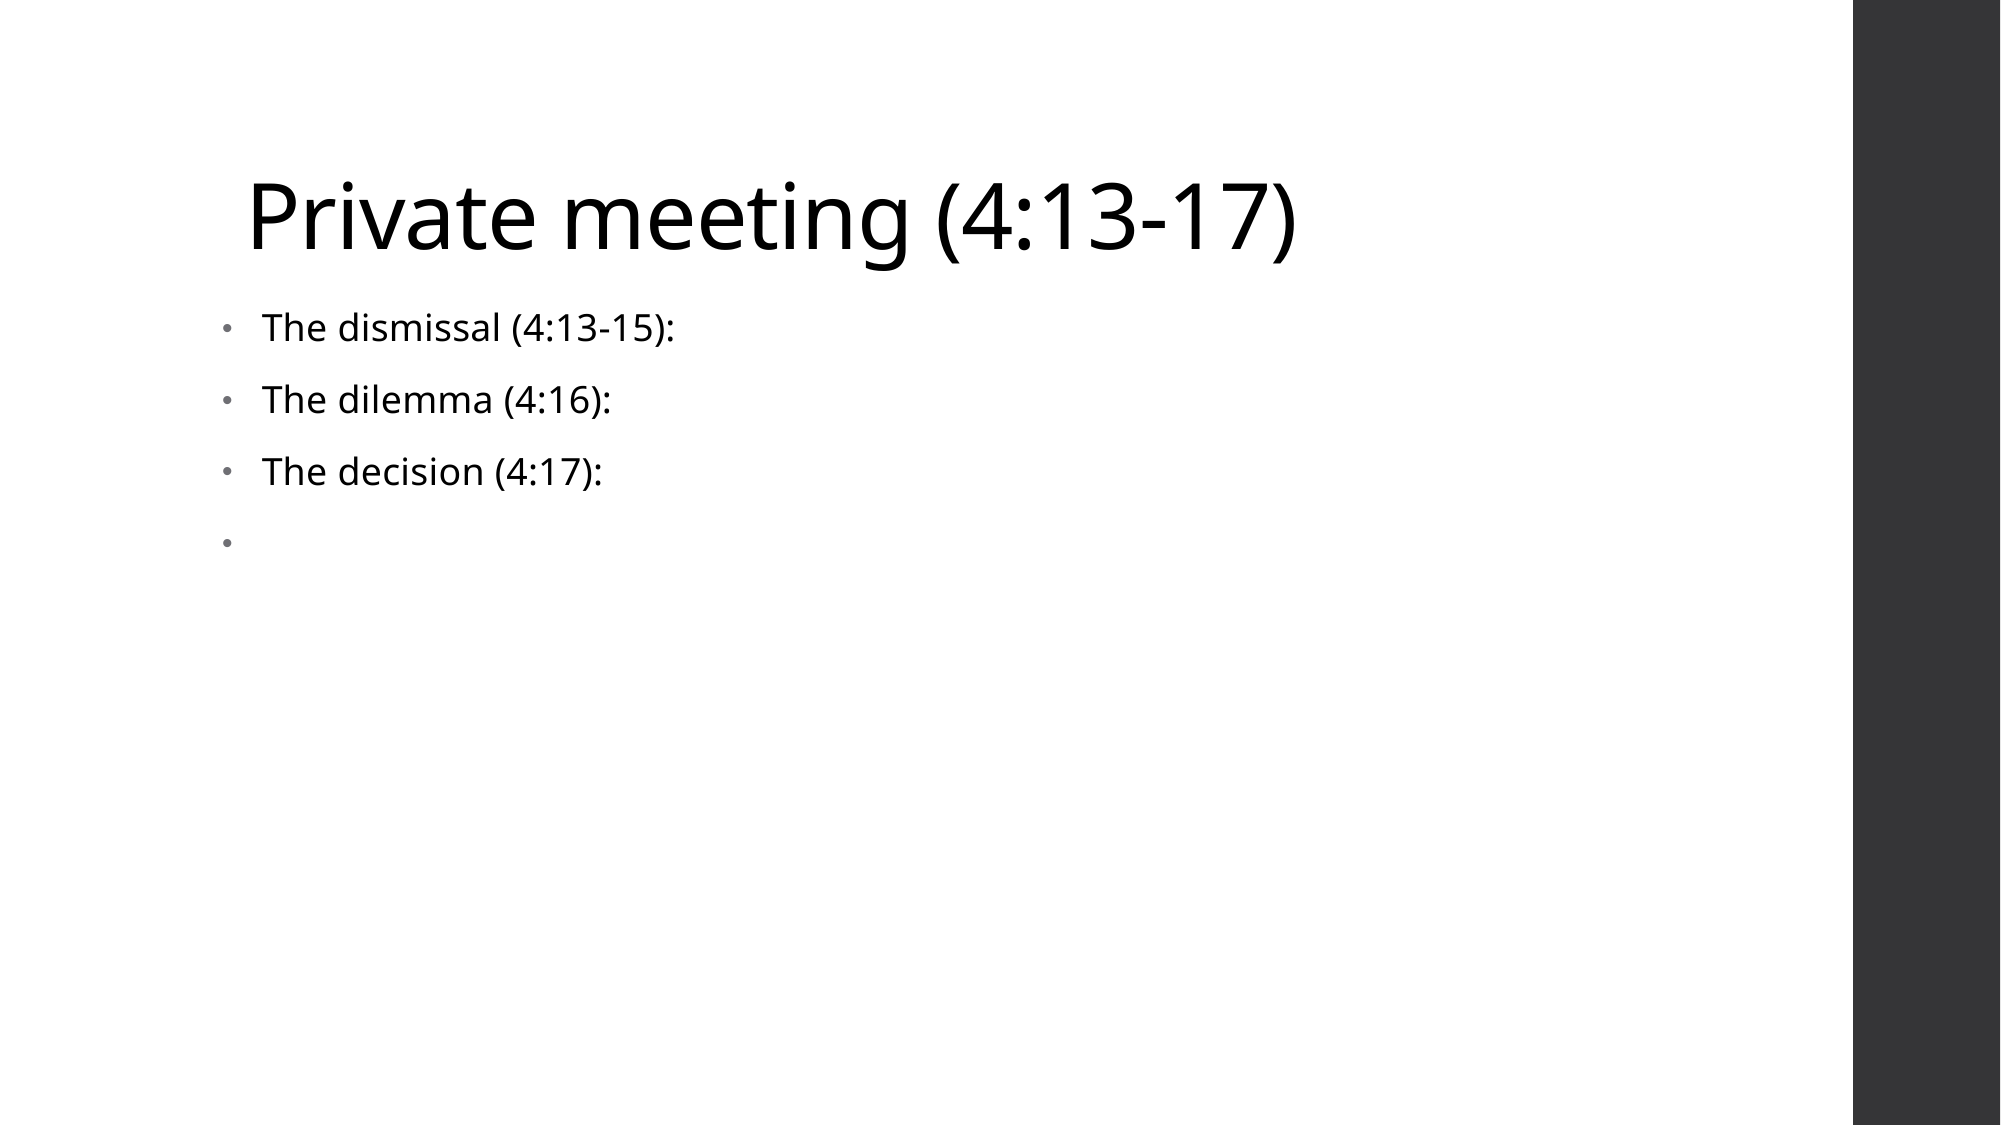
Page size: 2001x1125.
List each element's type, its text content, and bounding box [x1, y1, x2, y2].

list The dismissal (4:13-15): The dilemma (4:16): The decision (4:17): [206, 299, 1617, 1014]
title Private meeting (4:13-17) [206, 60, 1797, 278]
